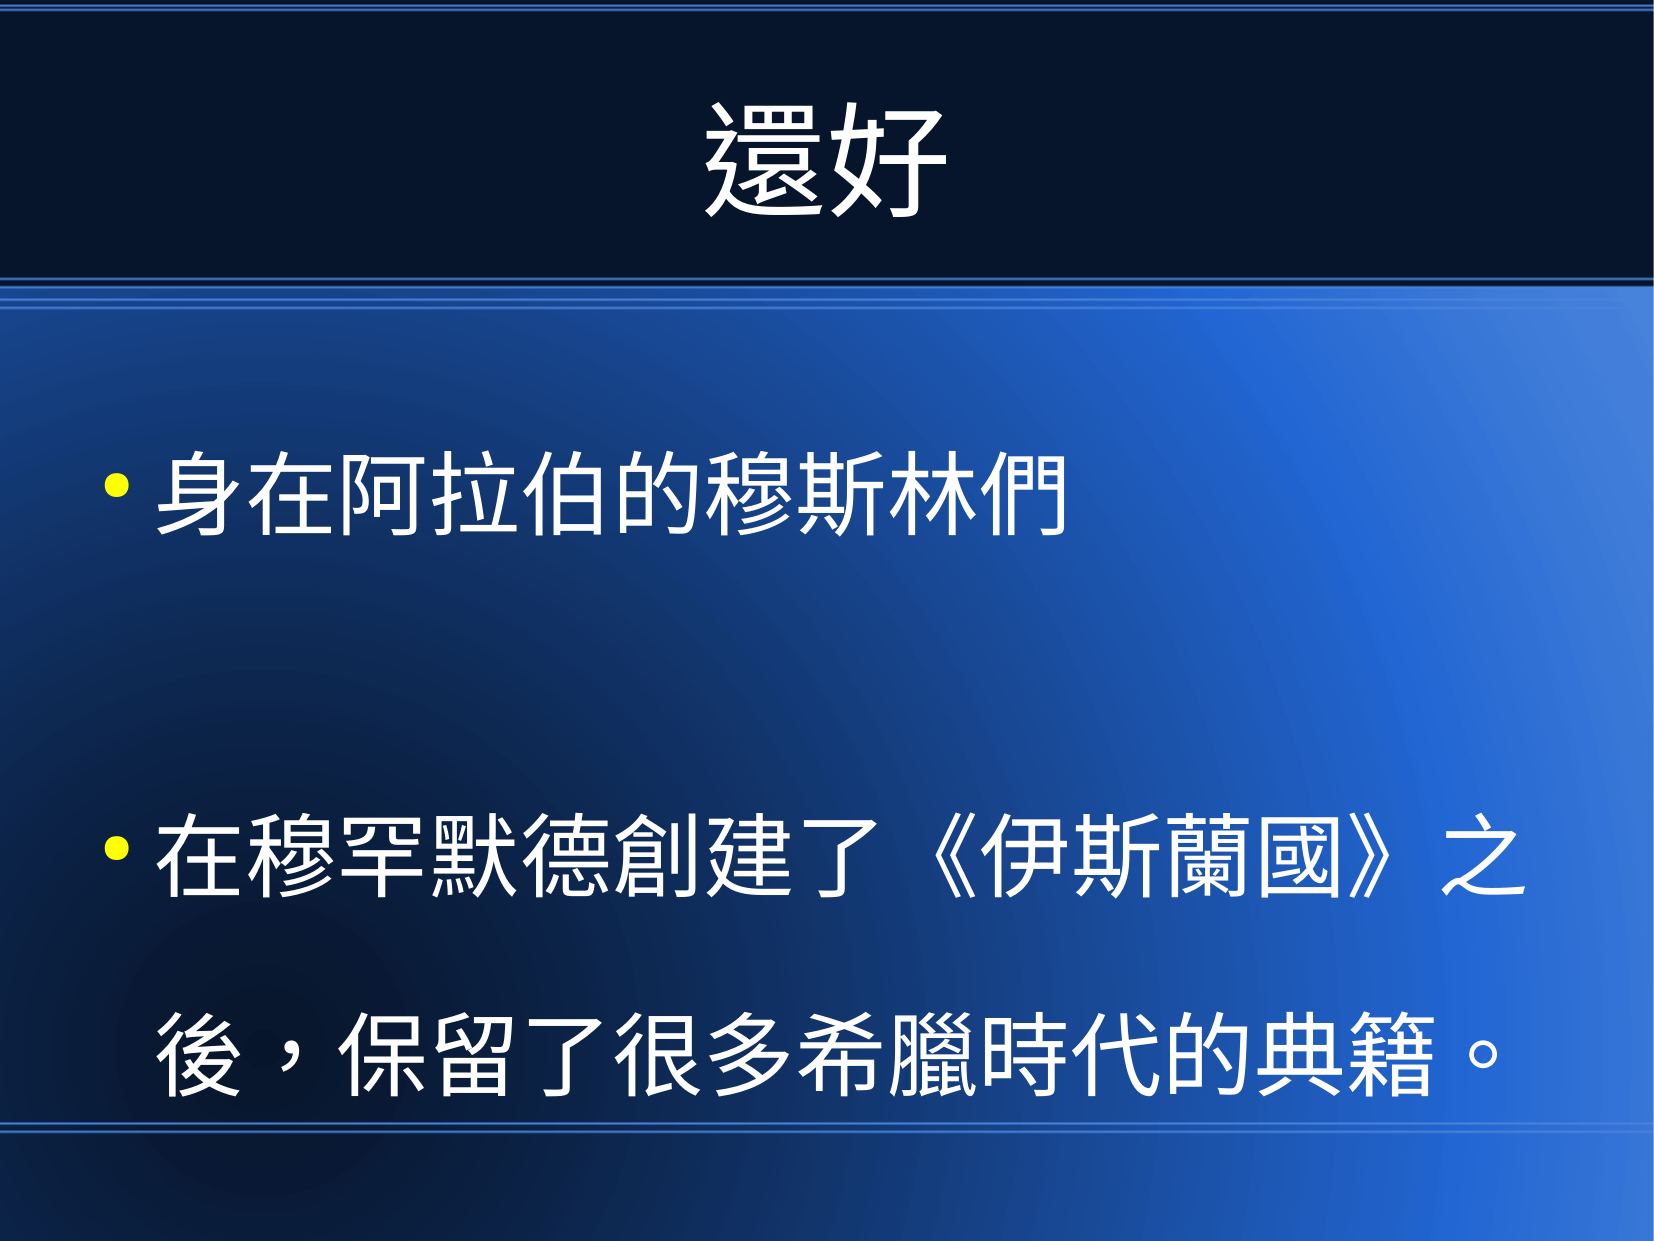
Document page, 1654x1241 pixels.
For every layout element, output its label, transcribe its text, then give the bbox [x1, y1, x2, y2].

title 還好 [82, 49, 1571, 257]
list 身在阿拉伯的穆斯林們 在穆罕默德創建了《伊斯蘭國》之後，保留了很多希臘時代的典籍。 [82, 355, 1571, 1241]
picture [0, 0, 1654, 1241]
